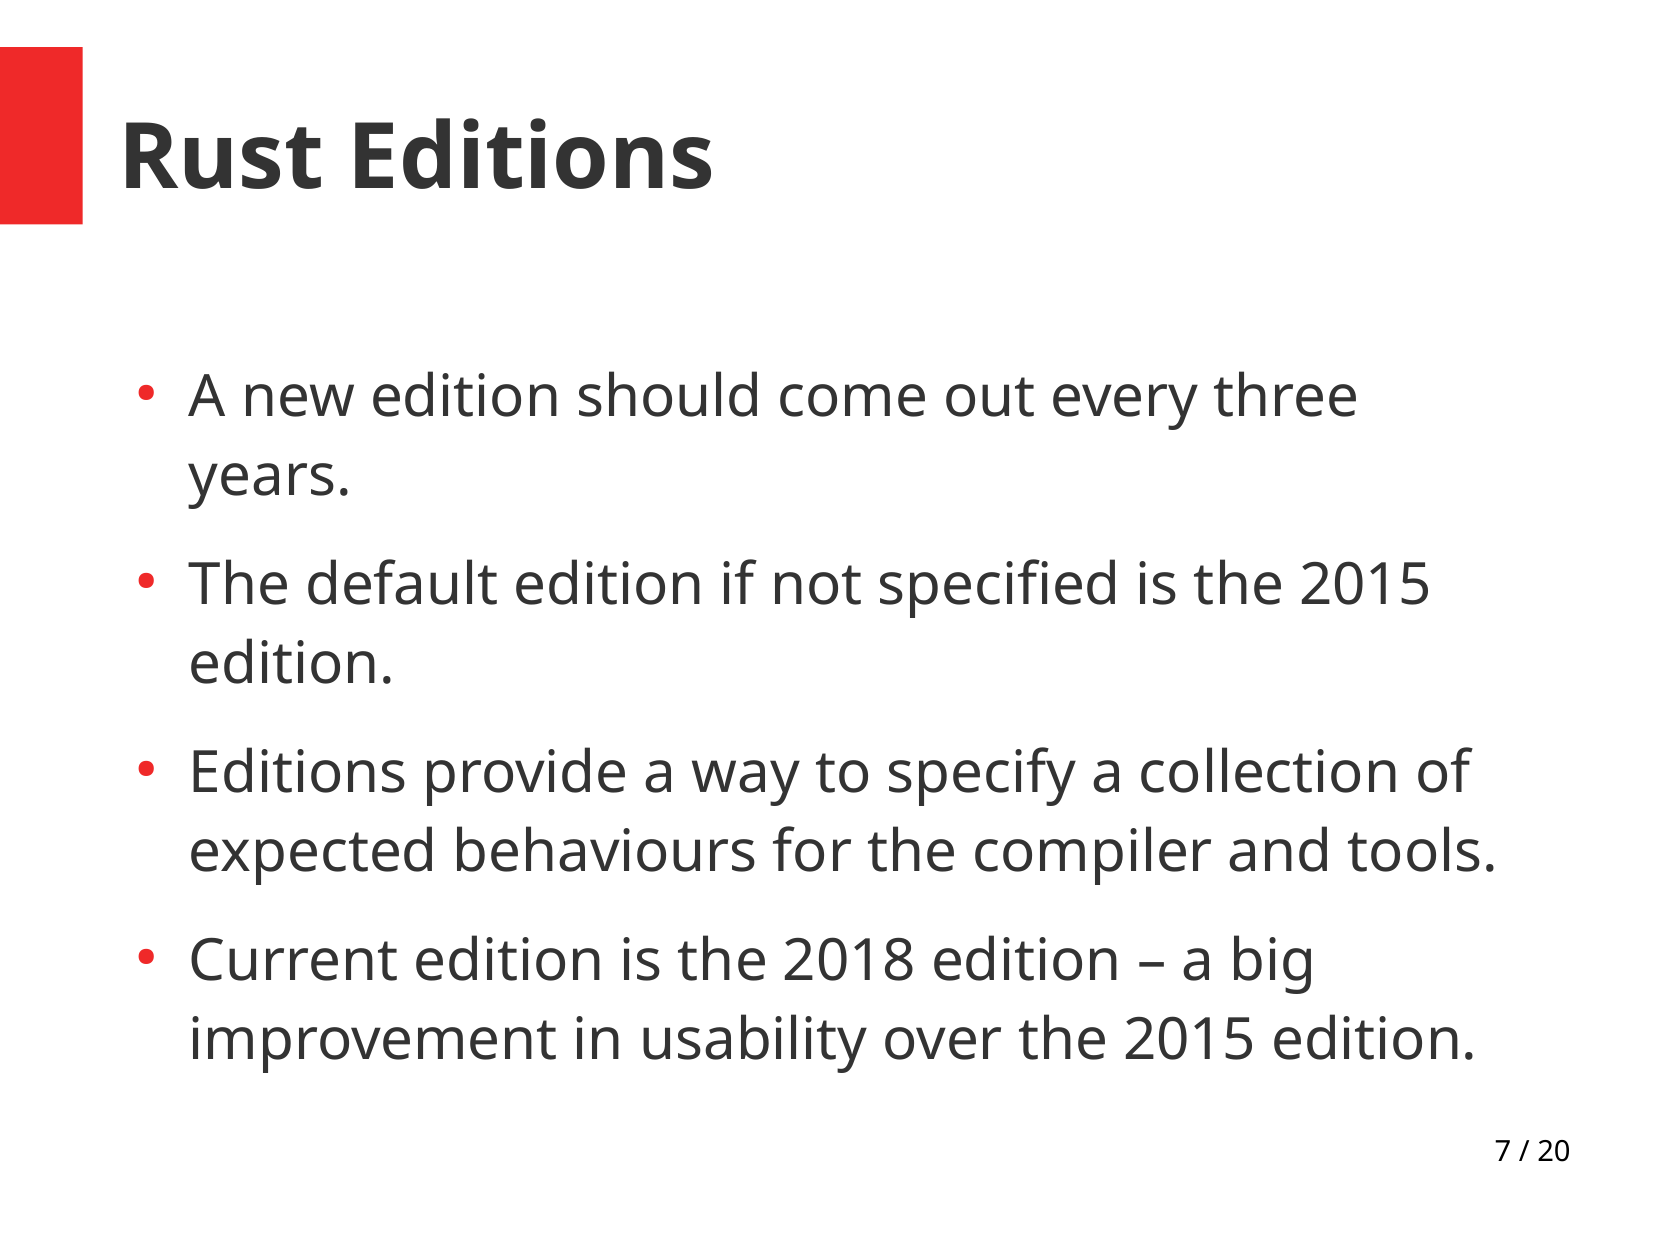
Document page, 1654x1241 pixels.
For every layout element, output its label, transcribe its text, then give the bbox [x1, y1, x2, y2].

title Rust Editions [118, 49, 1571, 257]
list A new edition should come out every three years. The default edition if not specified is the 2015 edition. Editions provide a way to specify a collection of expected behaviours for the compiler and tools. Current edition is the 2018 edition – a big improvement in usability over the 2015 edition. [118, 354, 1536, 1074]
